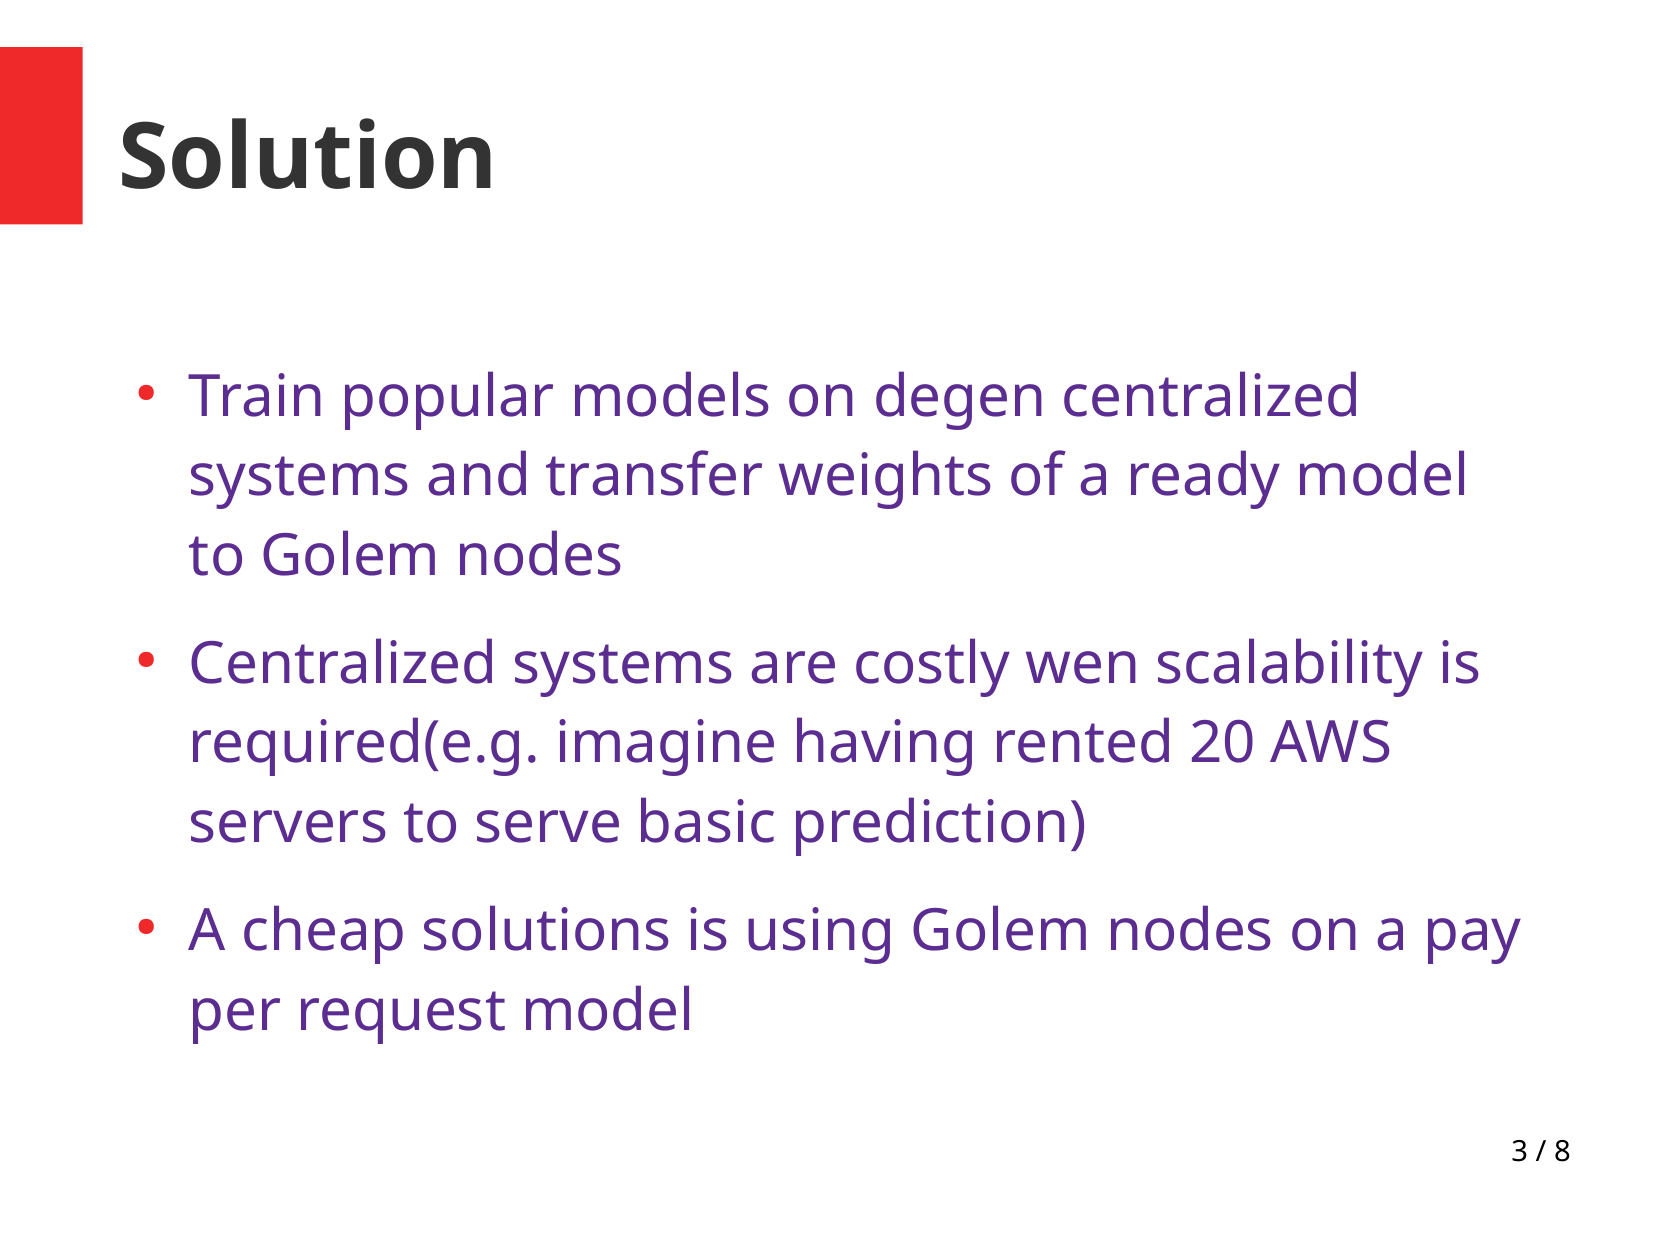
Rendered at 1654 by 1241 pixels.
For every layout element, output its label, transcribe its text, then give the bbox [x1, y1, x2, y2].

list Train popular models on degen centralized systems and transfer weights of a ready model to Golem nodes Centralized systems are costly wen scalability is required(e.g. imagine having rented 20 AWS servers to serve basic prediction) A cheap solutions is using Golem nodes on a pay per request model [118, 354, 1536, 1074]
title Solution [118, 49, 1571, 257]
